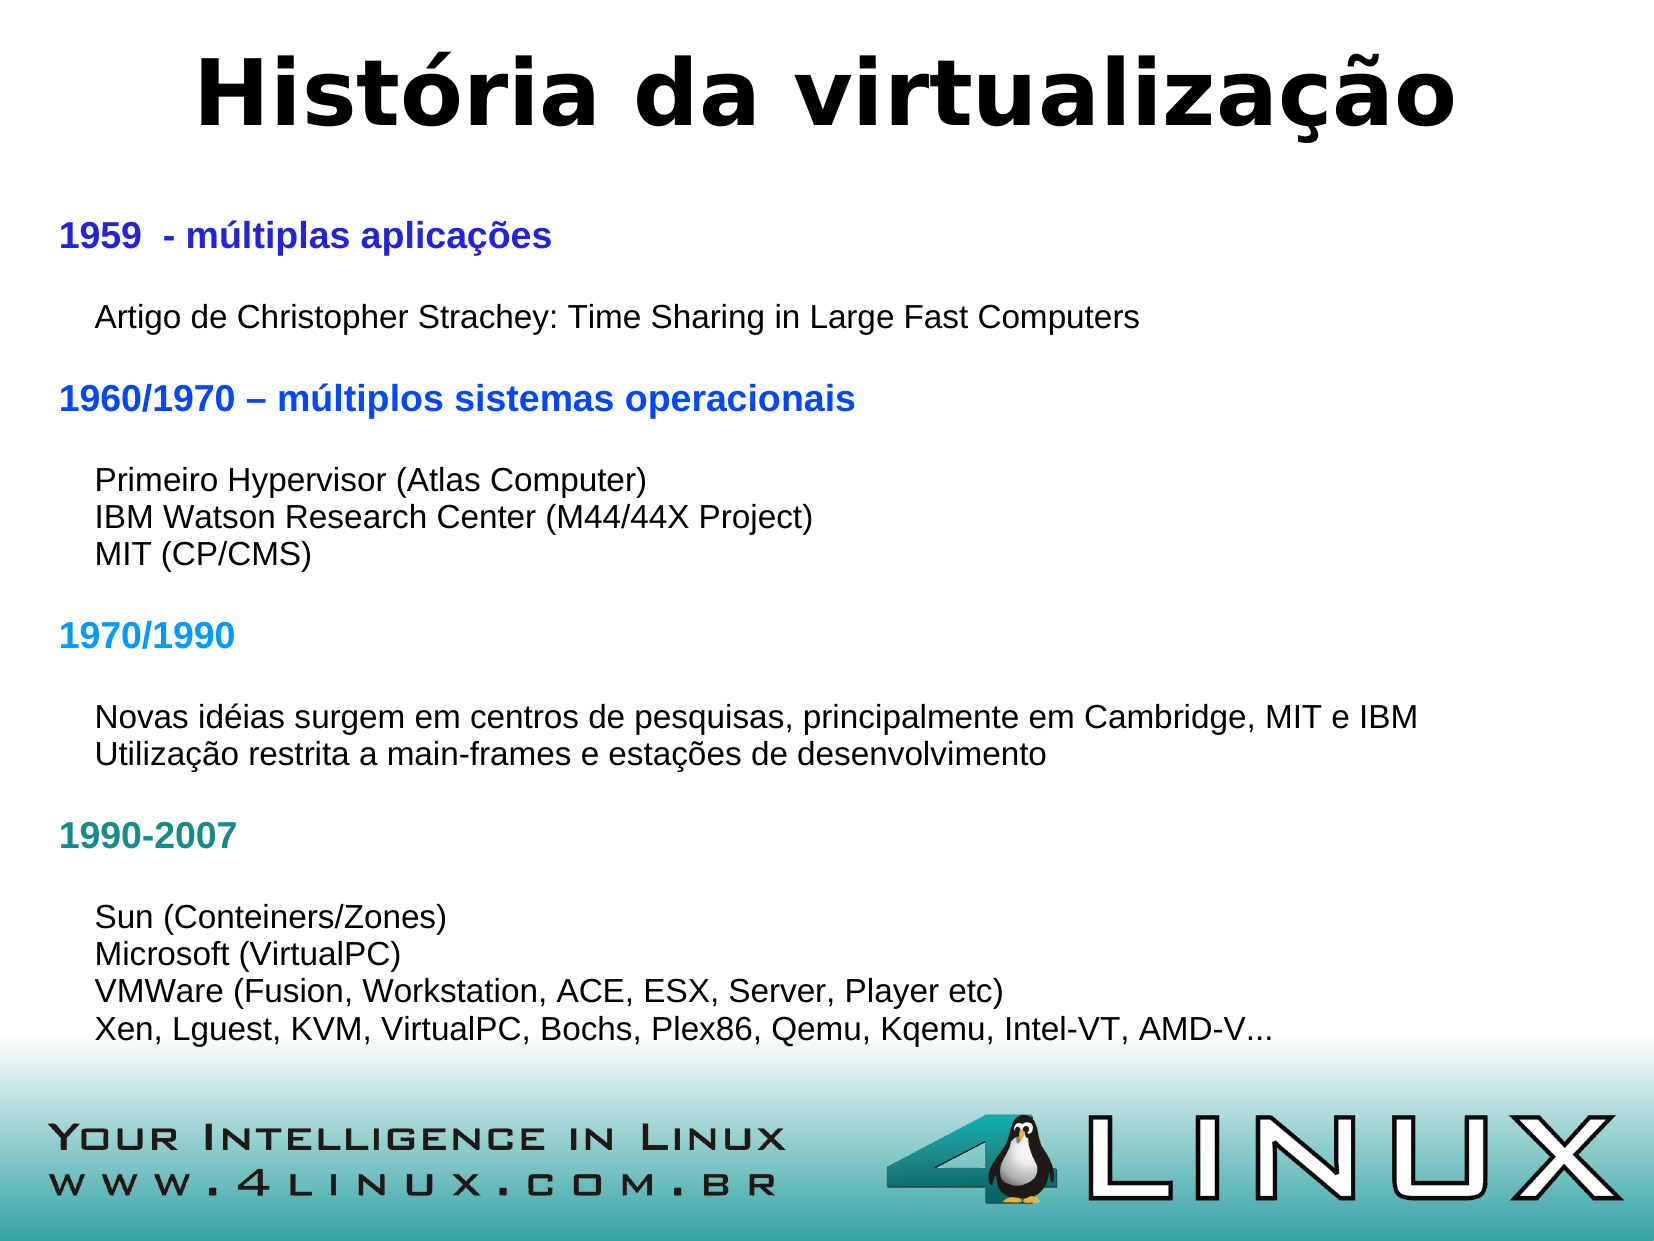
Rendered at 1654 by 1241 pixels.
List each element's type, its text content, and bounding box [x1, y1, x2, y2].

title História da virtualização [82, 0, 1571, 172]
subtitle 1959 - múltiplas aplicações Artigo de Christopher Strachey: Time Sharing in Large Fast Computers 1960/1970 – múltiplos sistemas operacionais Primeiro Hypervisor (Atlas Computer) IBM Watson Research Center (M44/44X Project) MIT (CP/CMS) 1970/1990 Novas idéias surgem em centros de pesquisas, principalmente em Cambridge, MIT e IBM Utilização restrita a main-frames e estações de desenvolvimento 1990-2007 Sun (Conteiners/Zones) Microsoft (VirtualPC) VMWare (Fusion, Workstation, ACE, ESX, Server, Player etc) Xen, Lguest, KVM, VirtualPC, Bochs, Plex86, Qemu, Kqemu, Intel-VT, AMD-V... [59, 172, 1595, 1127]
picture [47, 1121, 786, 1196]
picture [885, 1104, 1625, 1211]
